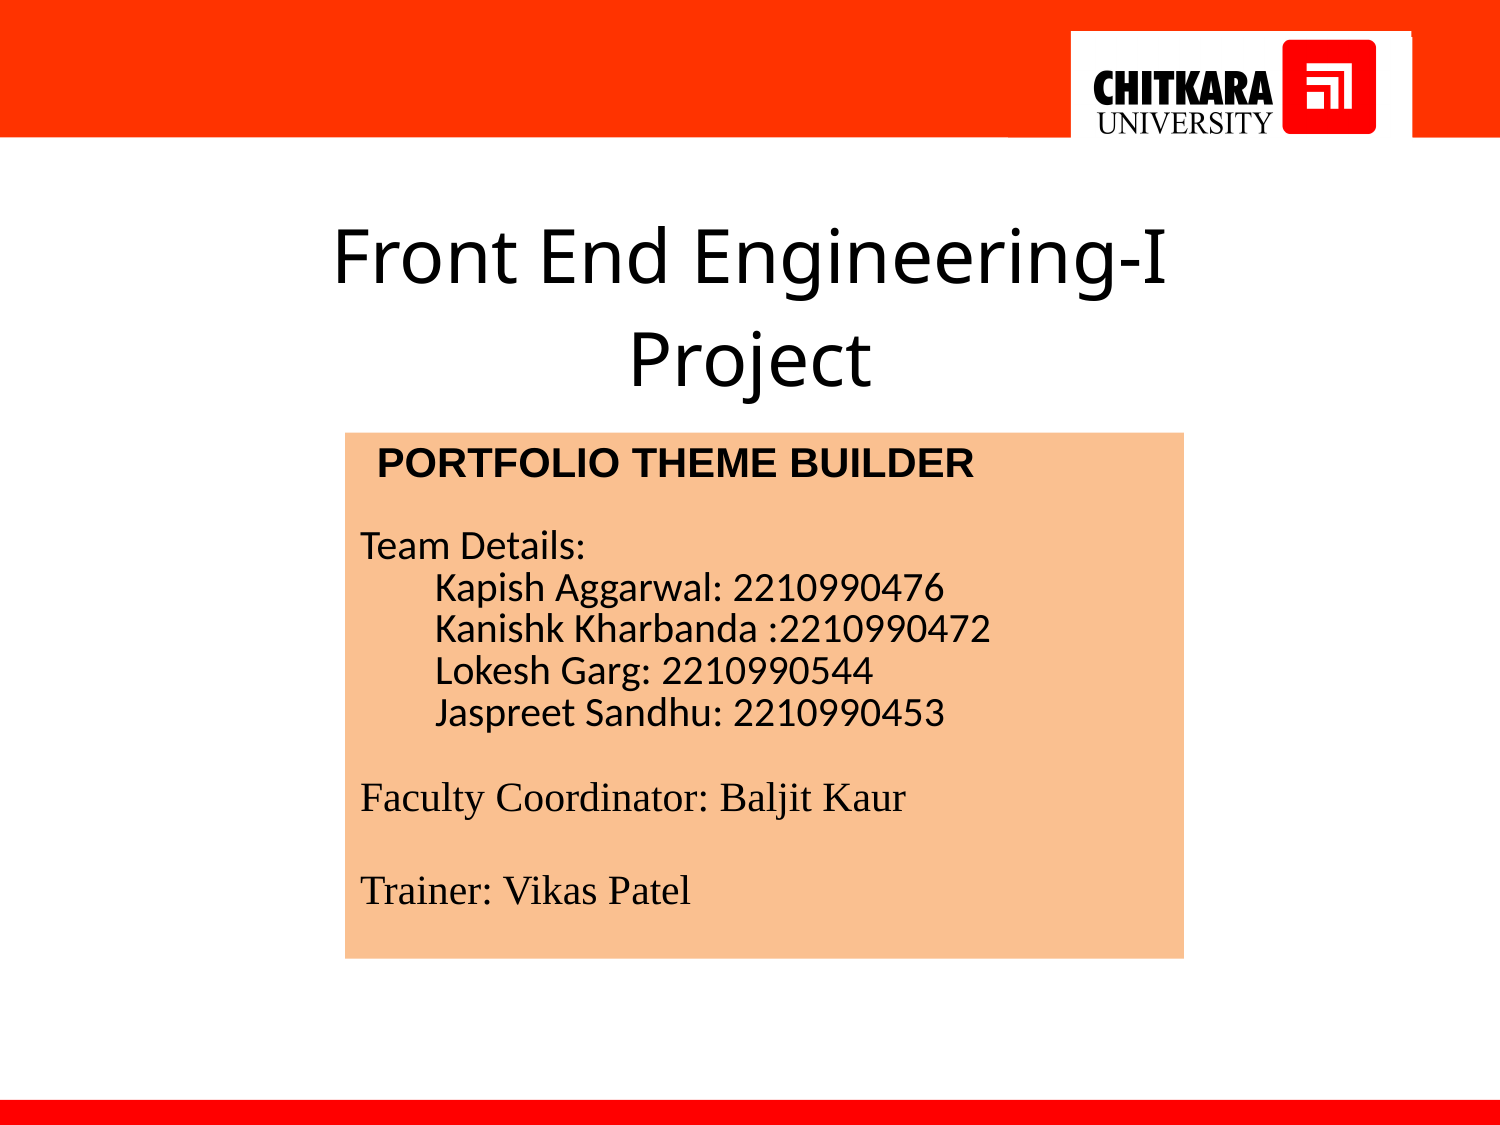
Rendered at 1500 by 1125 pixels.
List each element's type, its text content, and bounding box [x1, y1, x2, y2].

text_box Front End Engineering-I Project [206, 196, 1294, 416]
text_box PORTFOLIO THEME BUILDER Team Details: Kapish Aggarwal: 2210990476 Kanishk Kharbanda :2210990472 Lokesh Garg: 2210990544 Jaspreet Sandhu: 2210990453 Faculty Coordinator: Baljit Kaur Trainer: Vikas Patel [345, 432, 1184, 959]
